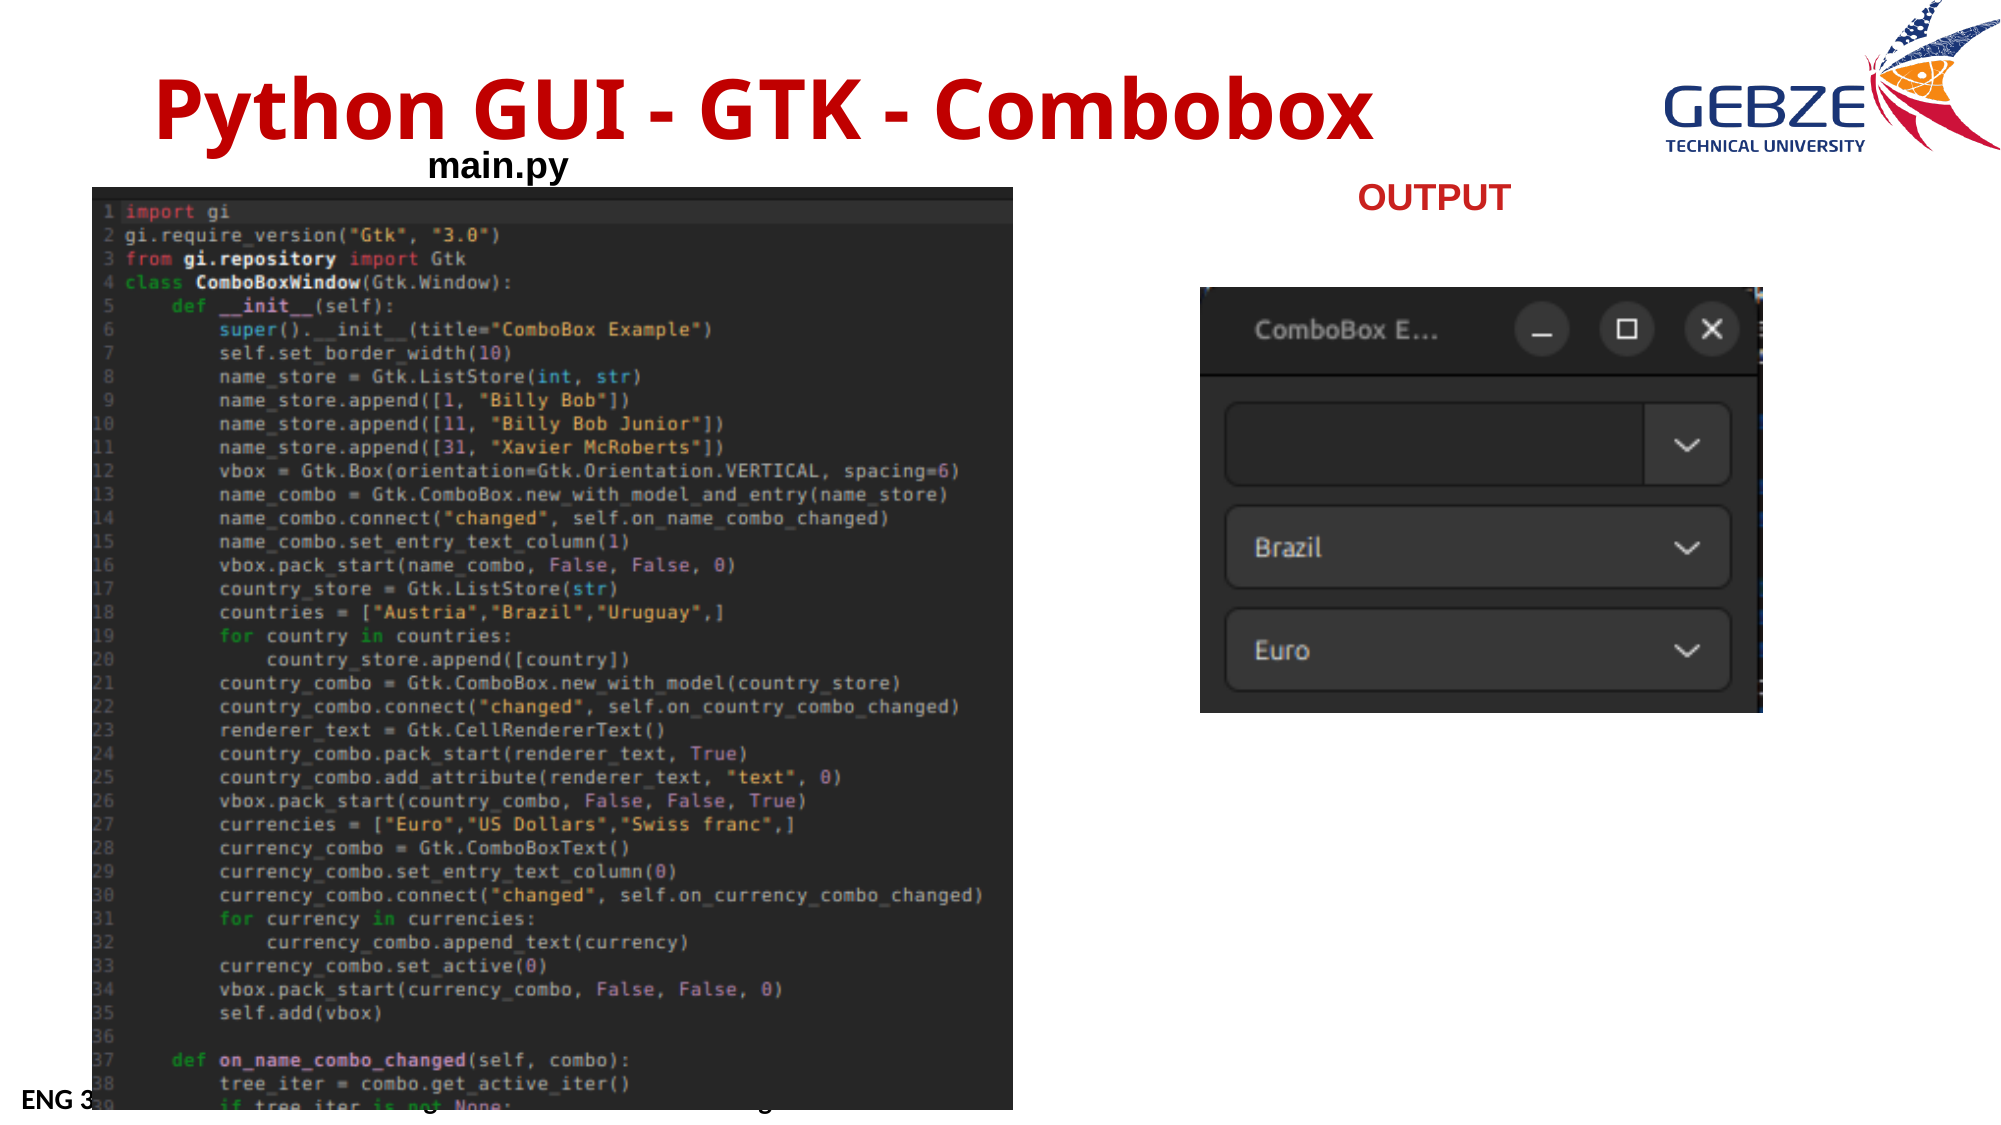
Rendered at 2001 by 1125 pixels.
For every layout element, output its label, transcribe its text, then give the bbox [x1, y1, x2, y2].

picture [1665, 0, 2001, 152]
picture [1200, 287, 1763, 713]
title Python GUI - GTK - Combobox [137, 59, 1650, 165]
picture [92, 187, 1013, 1110]
text_box OUTPUT [1342, 165, 1613, 264]
text_box main.py [412, 133, 750, 187]
